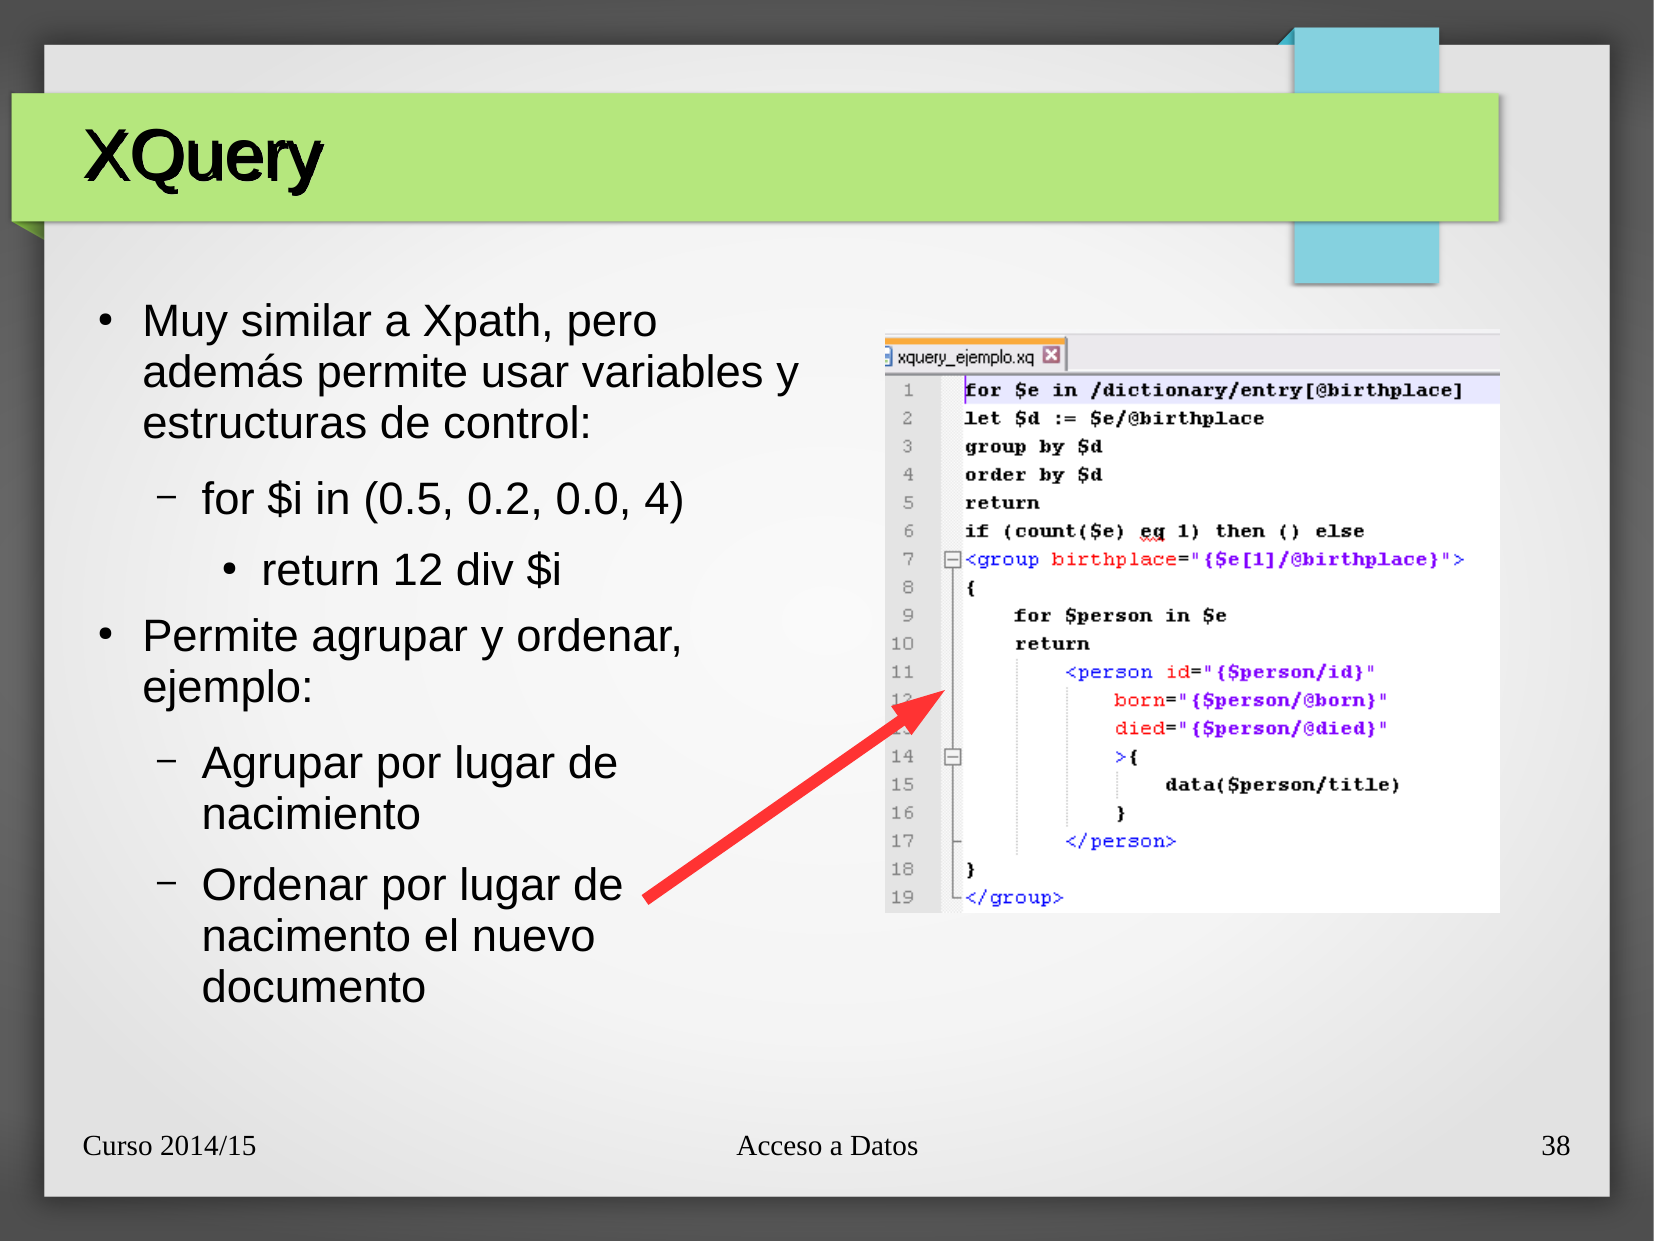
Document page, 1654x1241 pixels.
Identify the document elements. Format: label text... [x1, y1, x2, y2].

list Muy similar a Xpath, pero además permite usar variables y estructuras de control: for $i in (0.5, 0.2, 0.0, 4) return 12 div $i Permite agrupar y ordenar, ejemplo: Agrupar por lugar de nacimiento Ordenar por lugar de nacimento el nuevo documento [82, 295, 809, 1015]
picture [0, 0, 1654, 1241]
title XQuery [82, 94, 1264, 213]
